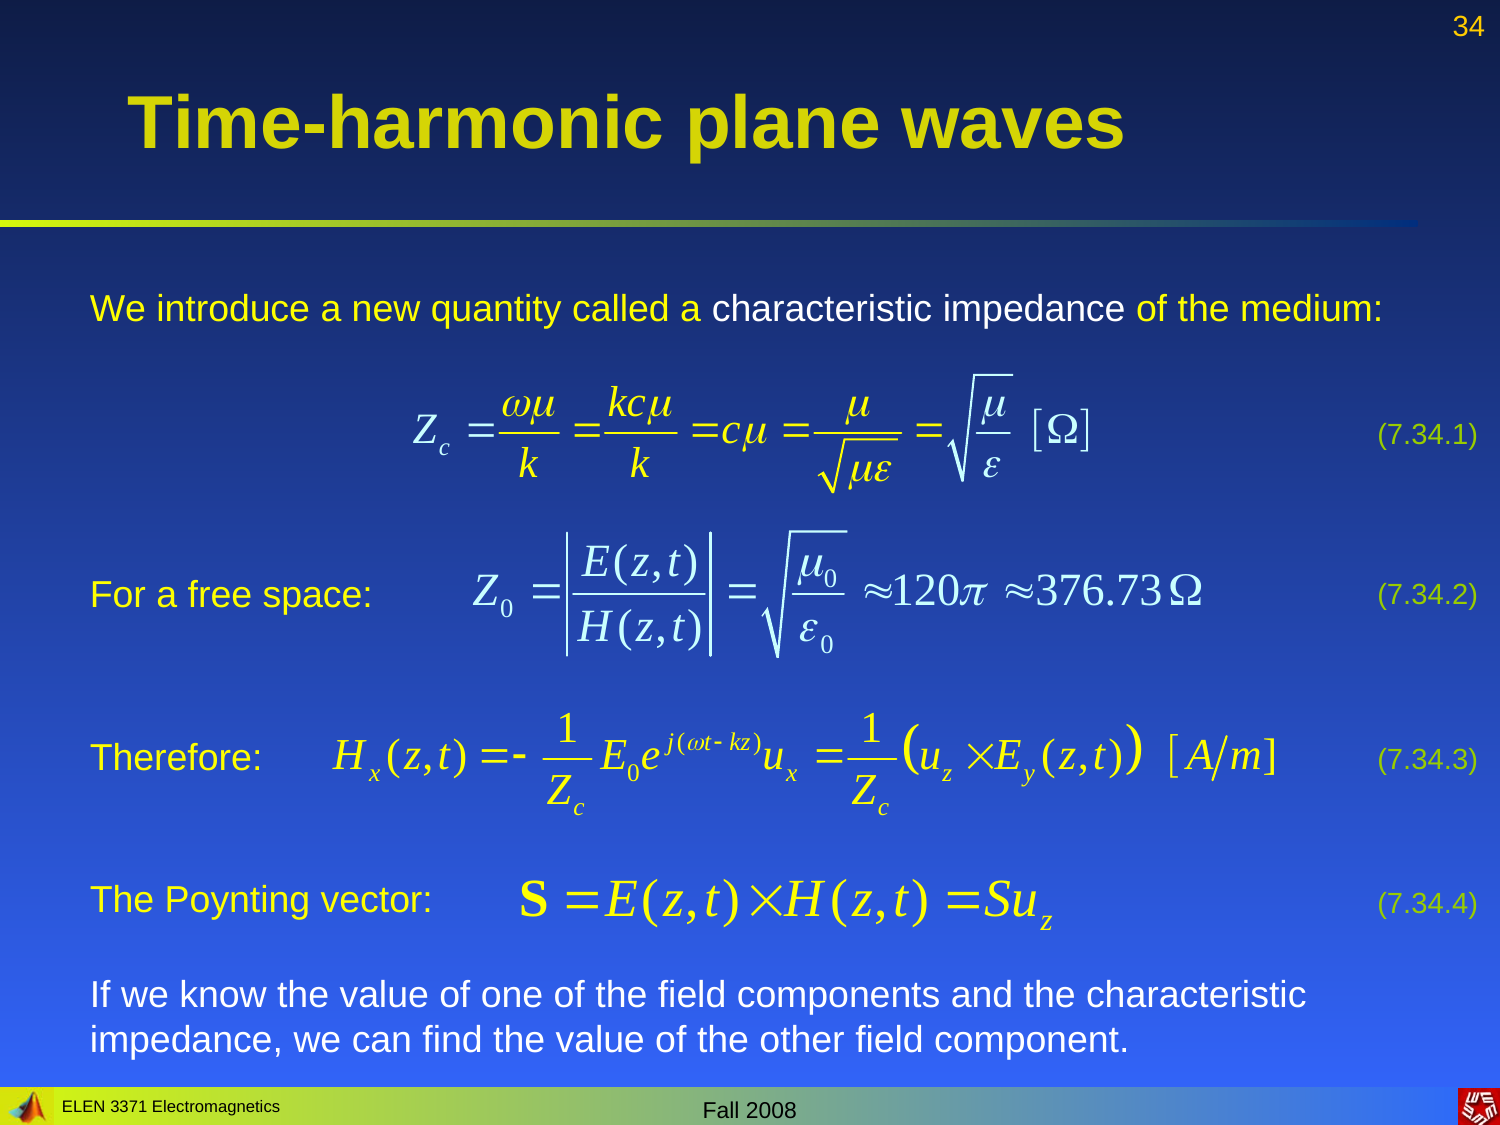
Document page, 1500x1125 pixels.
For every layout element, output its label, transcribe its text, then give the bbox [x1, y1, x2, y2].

picture [0, 1087, 54, 1125]
text_box (7.34.1) [1362, 408, 1500, 459]
text_box The Poynting vector: [74, 867, 488, 928]
text_box For a free space: [74, 562, 426, 623]
text_box Therefore: [74, 724, 324, 786]
text_box (7.34.3) [1362, 732, 1500, 783]
text_box (7.34.2) [1362, 567, 1500, 618]
title Time-harmonic plane waves [112, 37, 1388, 201]
chart [512, 862, 1063, 943]
chart [405, 364, 1099, 502]
text_box (7.34.4) [1362, 876, 1500, 927]
picture [1458, 1088, 1500, 1125]
chart [324, 699, 1285, 826]
chart [464, 520, 1213, 668]
text_box We introduce a new quantity called a characteristic impedance of the medium: [75, 276, 1426, 338]
text_box If we know the value of one of the field components and the characteristic impedance, we can find the value of the other field component. [74, 962, 1388, 1068]
